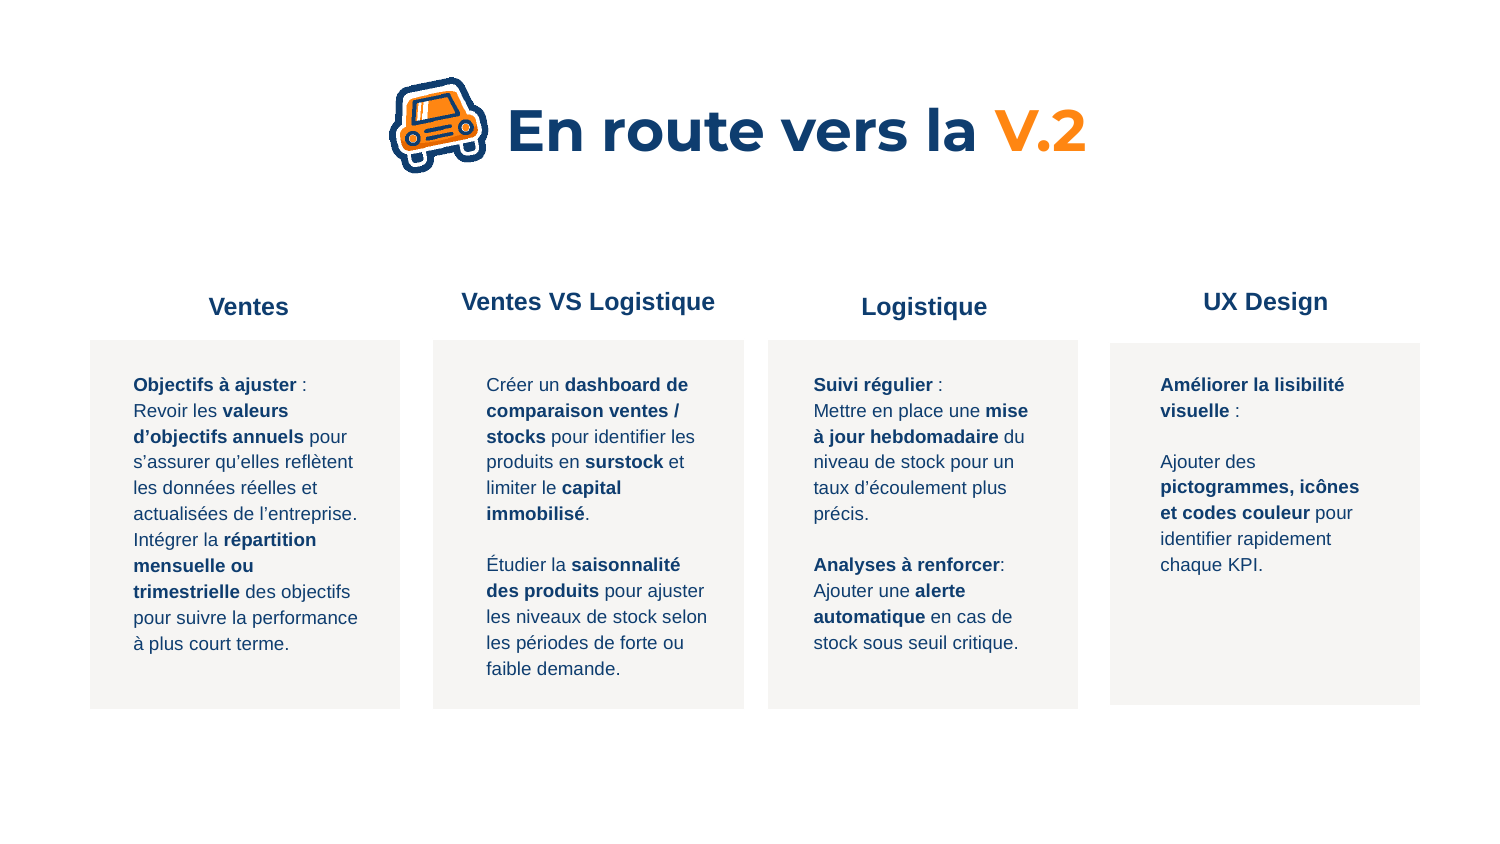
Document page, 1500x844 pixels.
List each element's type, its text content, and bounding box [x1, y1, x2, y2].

list Suivi régulier : Mettre en place une mise à jour hebdomadaire du niveau de stock pour un taux d’écoulement plus précis. Analyses à renforcer: Ajouter une alerte automatique en cas de stock sous seuil critique. [798, 354, 1054, 665]
list Ventes [96, 270, 402, 326]
list Améliorer la lisibilité visuelle : Ajouter des pictogrammes, icônes et codes couleur pour identifier rapidement chaque KPI. [1145, 354, 1379, 684]
list Logistique [772, 270, 1077, 326]
text_box [432, 338, 745, 710]
text_box [767, 338, 1080, 710]
list Ventes VS Logistique [432, 270, 745, 326]
list Objectifs à ajuster : Revoir les valeurs d’objectifs annuels pour s’assurer qu’elles reflètent les données réelles et actualisées de l’entreprise. Intégrer la répartition mensuelle ou trimestrielle des objectifs pour suivre la performance à plus court terme. [118, 354, 374, 718]
text_box [89, 338, 401, 710]
list Créer un dashboard de comparaison ventes / stocks pour identifier les produits en surstock et limiter le capital immobilisé. Étudier la saisonnalité des produits pour ajuster les niveaux de stock selon les périodes de forte ou faible demande. [471, 354, 727, 757]
list UX Design [1113, 270, 1418, 326]
title En route vers la V.2 [389, 77, 1220, 230]
text_box [1108, 342, 1421, 707]
picture [389, 77, 489, 174]
